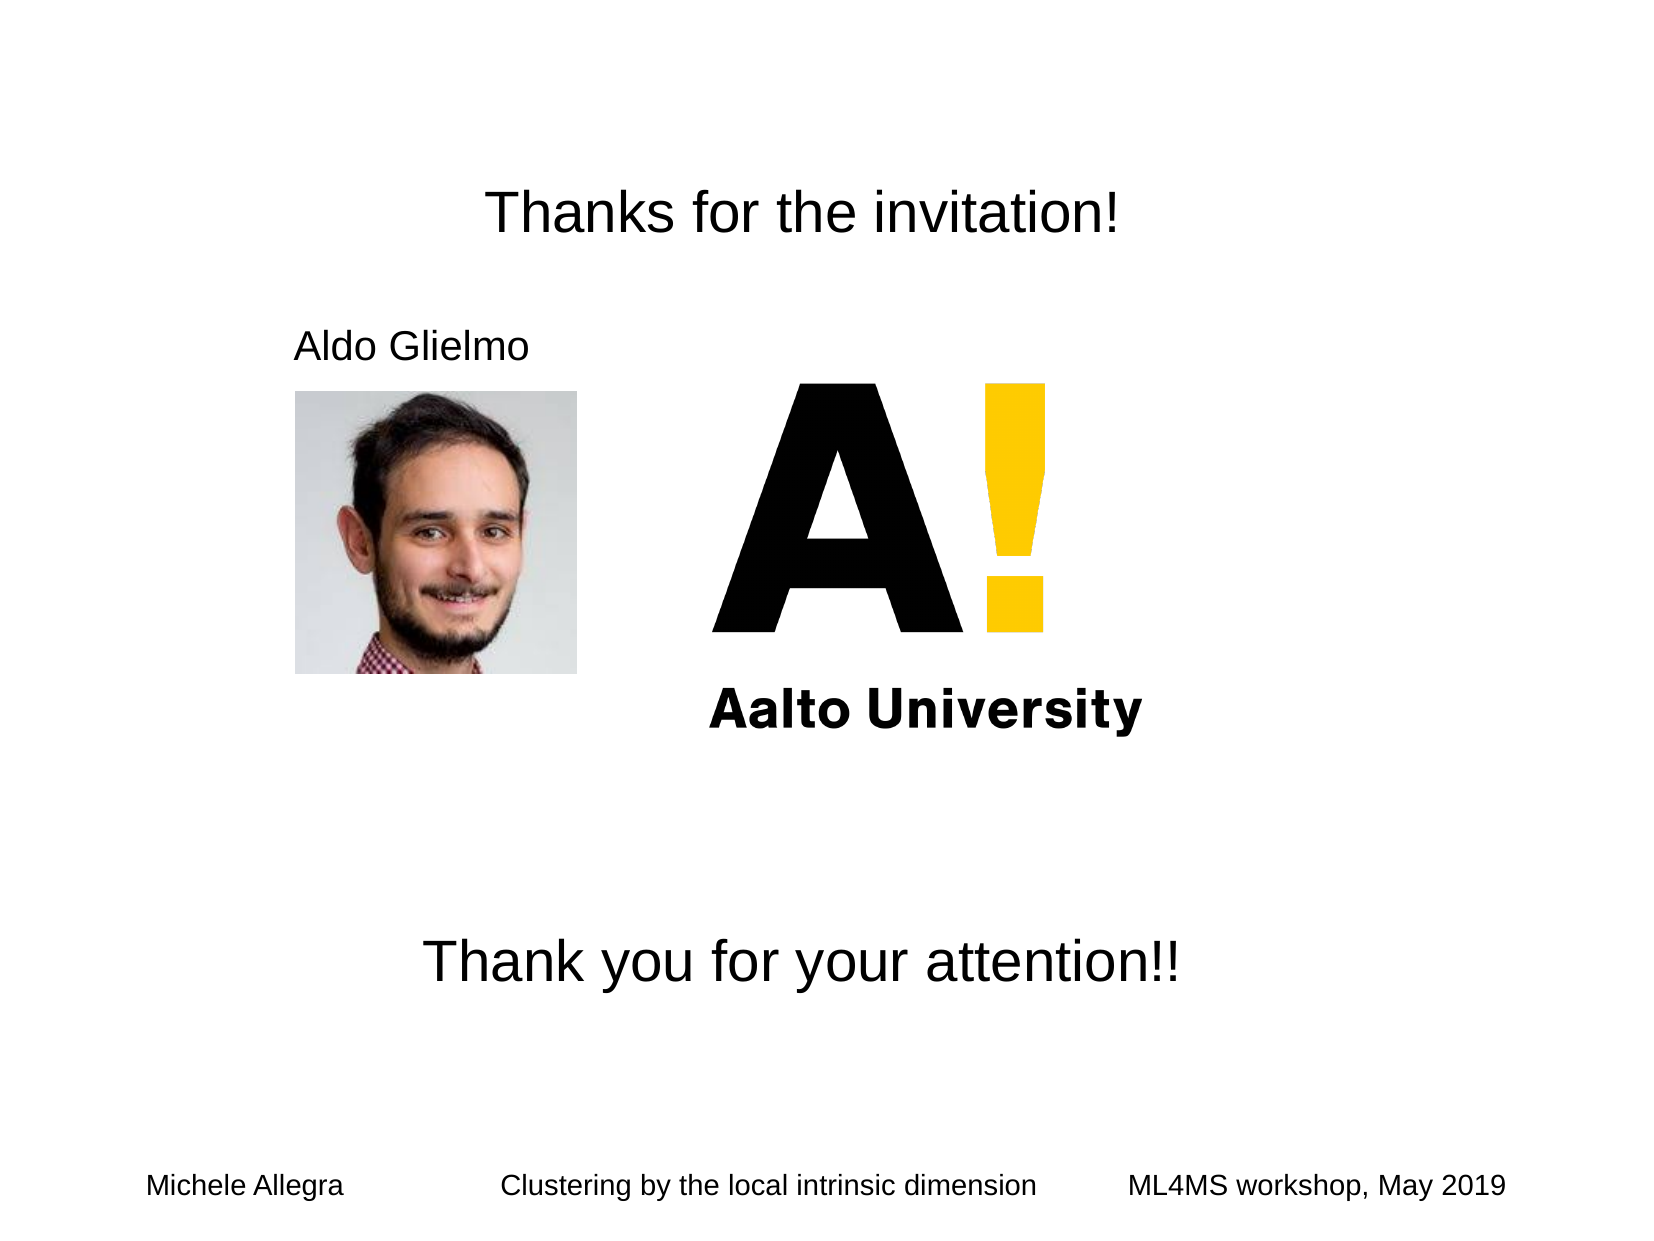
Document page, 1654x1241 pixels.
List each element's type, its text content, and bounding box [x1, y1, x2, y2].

text_box Thanks for the invitation! [413, 146, 1193, 277]
picture [295, 391, 577, 674]
picture [690, 364, 1161, 756]
text_box Aldo Glielmo [278, 315, 617, 377]
title Michele Allegra Clustering by the local intrinsic dimension ML4MS workshop, May 2019 [83, 1147, 1572, 1223]
text_box Thank you for your attention!! [413, 896, 1193, 1027]
subtitle [82, 198, 1571, 1111]
